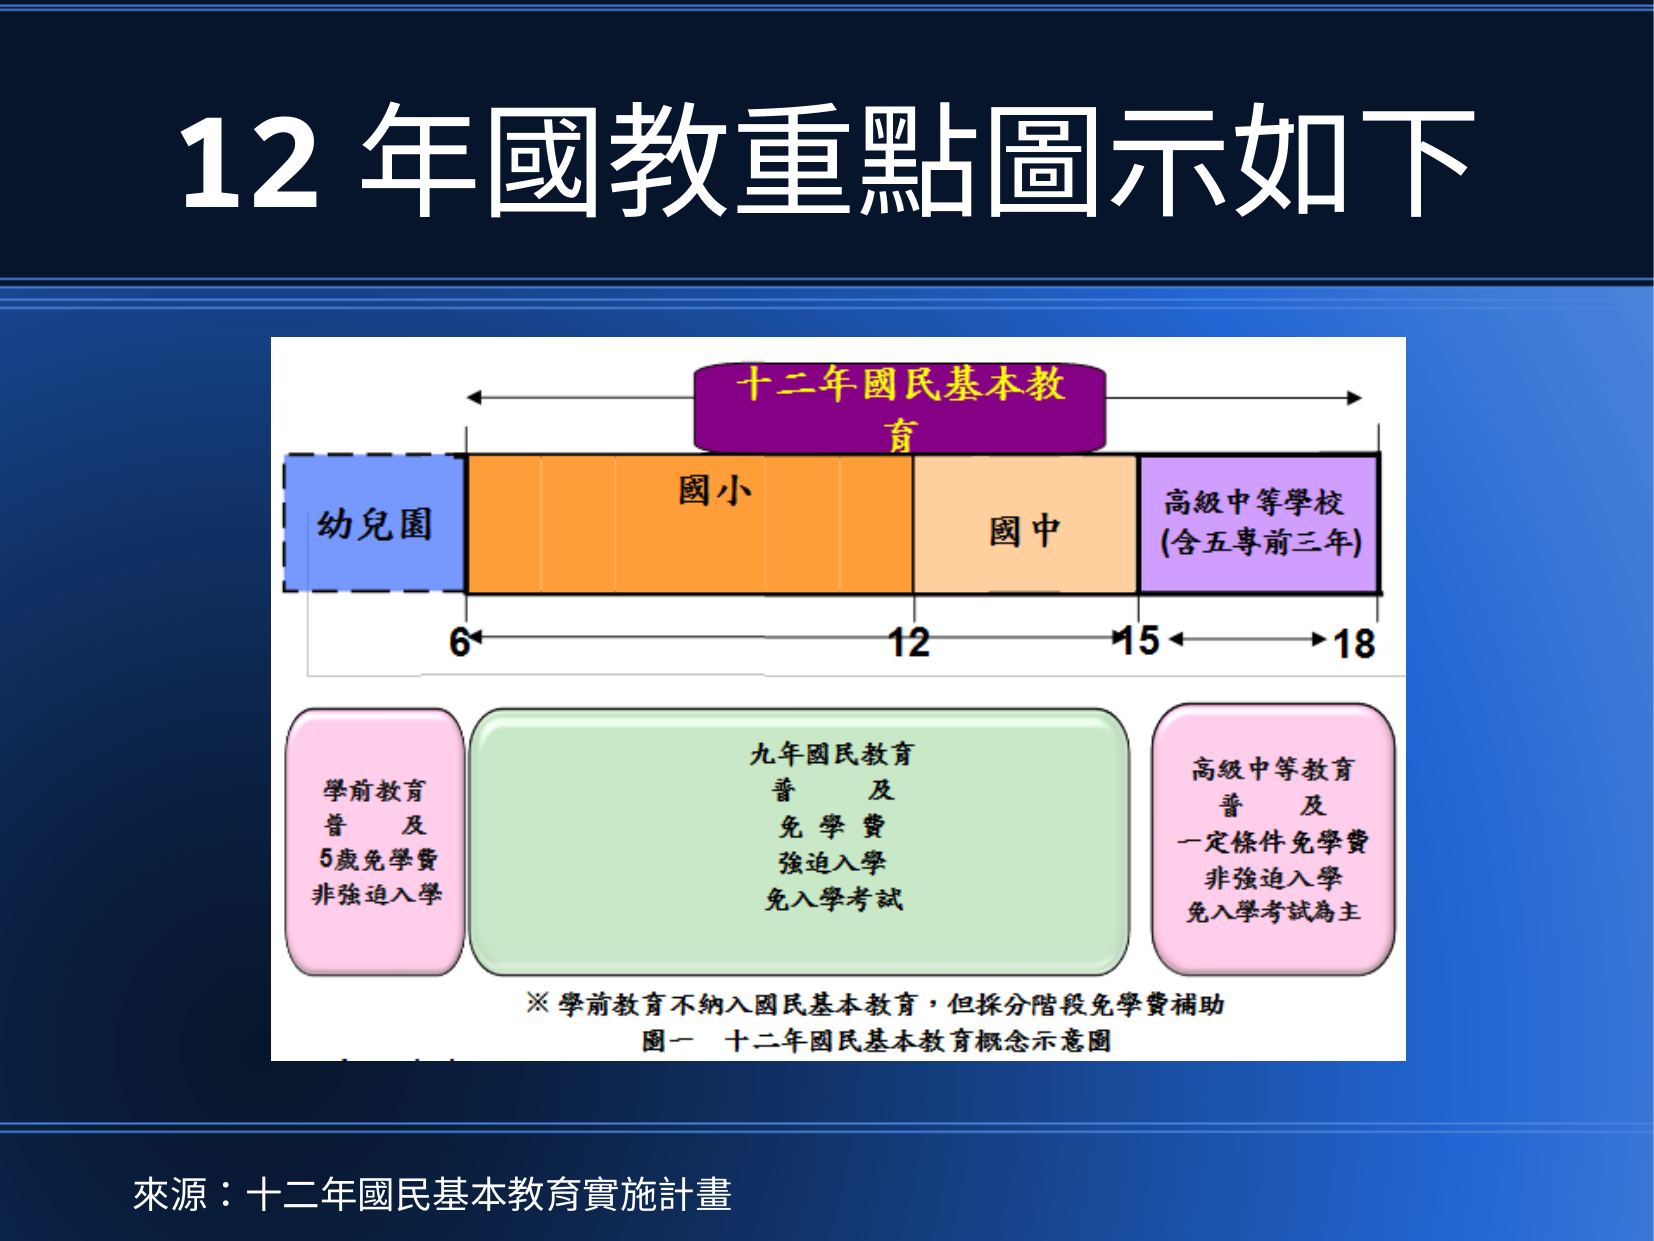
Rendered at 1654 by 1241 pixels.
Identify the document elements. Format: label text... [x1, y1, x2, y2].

title 12年國教重點圖示如下 [82, 49, 1571, 257]
text_box 來源：十二年國民基本教育實施計畫 [118, 1157, 767, 1220]
picture [0, 0, 1654, 1241]
